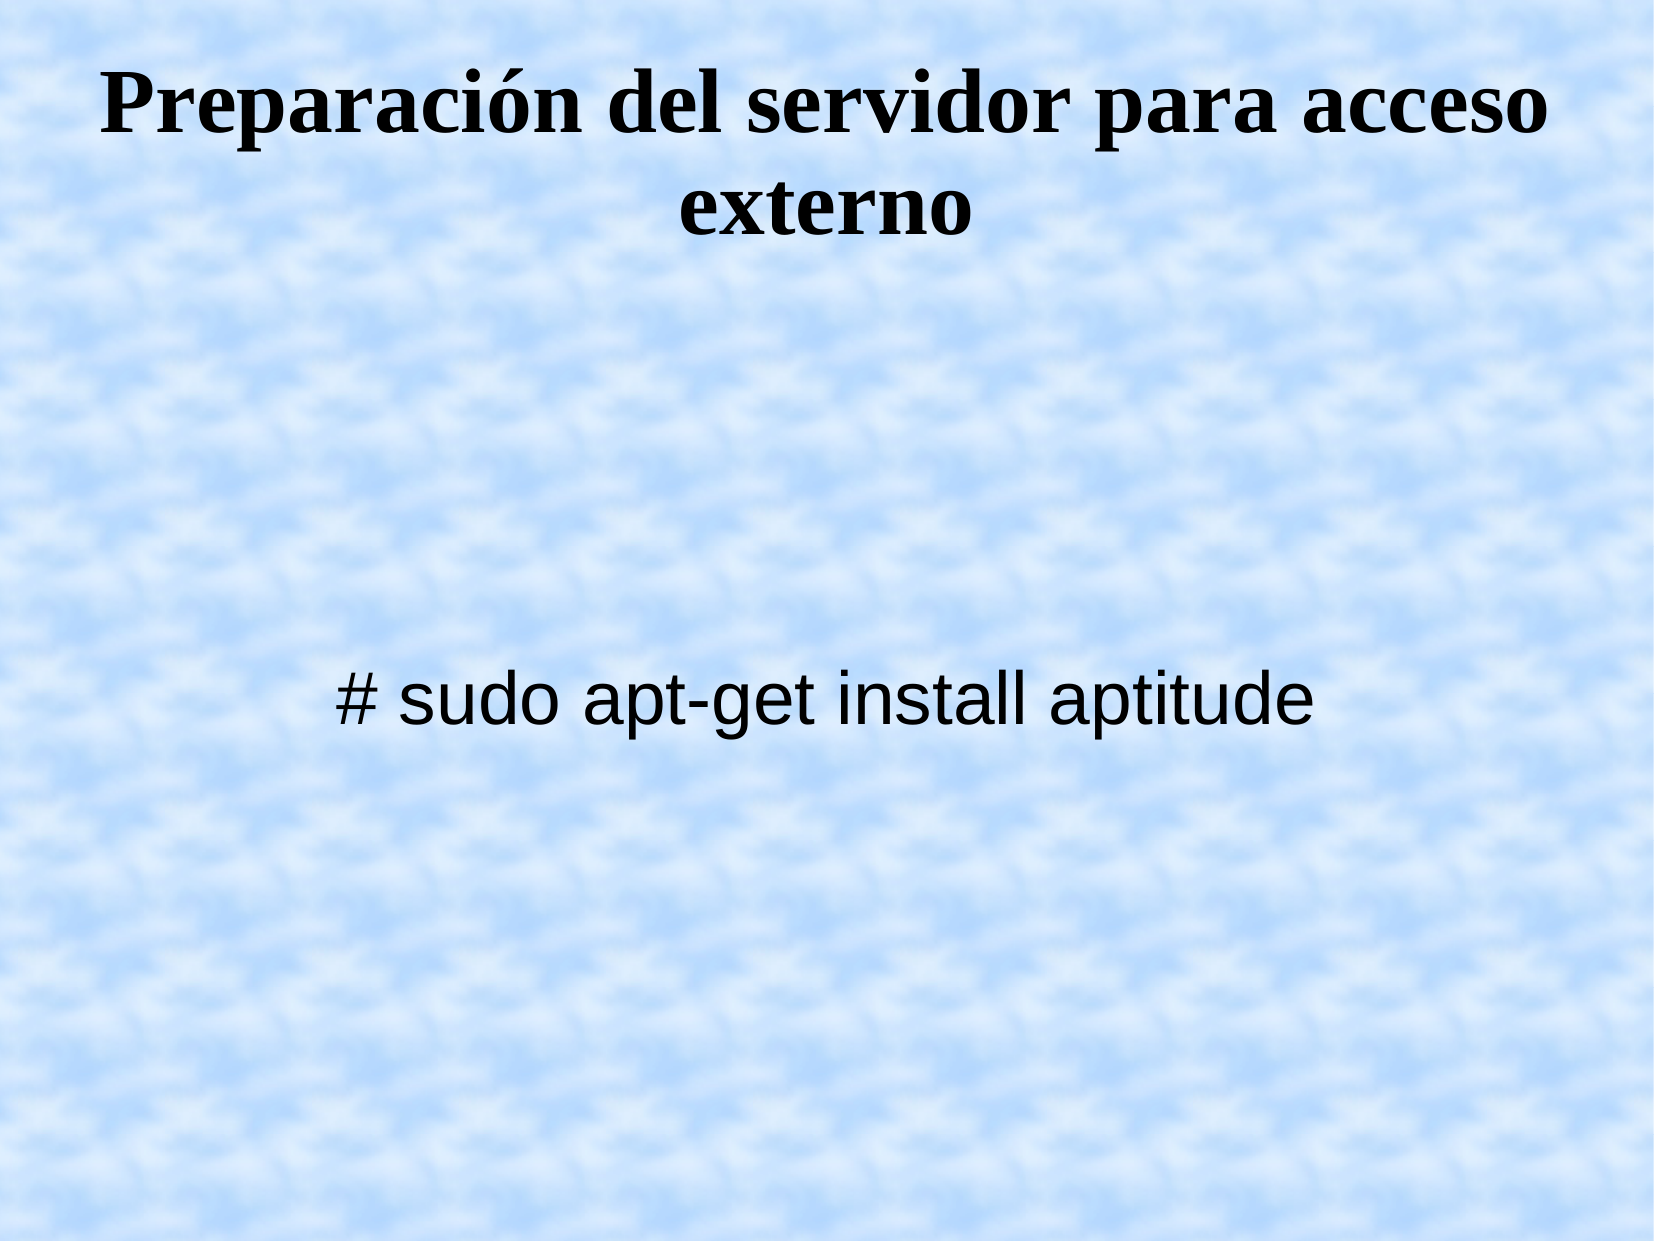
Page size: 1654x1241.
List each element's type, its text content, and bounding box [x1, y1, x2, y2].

subtitle # sudo apt-get install aptitude [82, 297, 1571, 1102]
title Preparación del servidor para acceso externo [82, 33, 1571, 273]
picture [0, 0, 1654, 1241]
